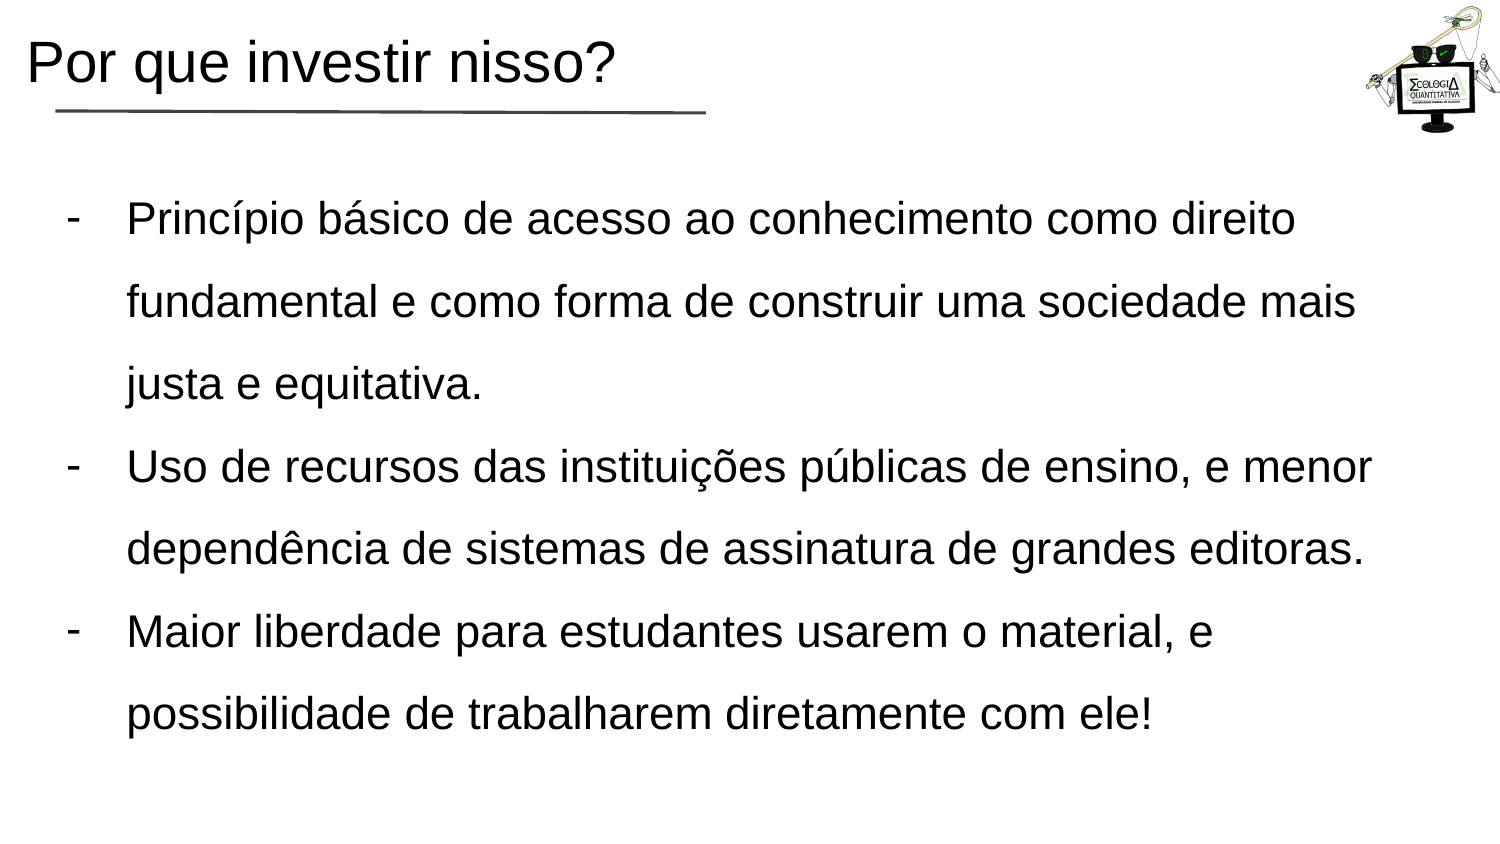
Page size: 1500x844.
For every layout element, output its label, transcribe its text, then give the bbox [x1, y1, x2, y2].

picture [1365, 3, 1500, 135]
text_box Princípio básico de acesso ao conhecimento como direito fundamental e como forma de construir uma sociedade mais justa e equitativa. Uso de recursos das instituições públicas de ensino, e menor dependência de sistemas de assinatura de grandes editoras. Maior liberdade para estudantes usarem o material, e possibilidade de trabalharem diretamente com ele! [36, 146, 1412, 801]
text_box Por que investir nisso? [11, 9, 1210, 117]
